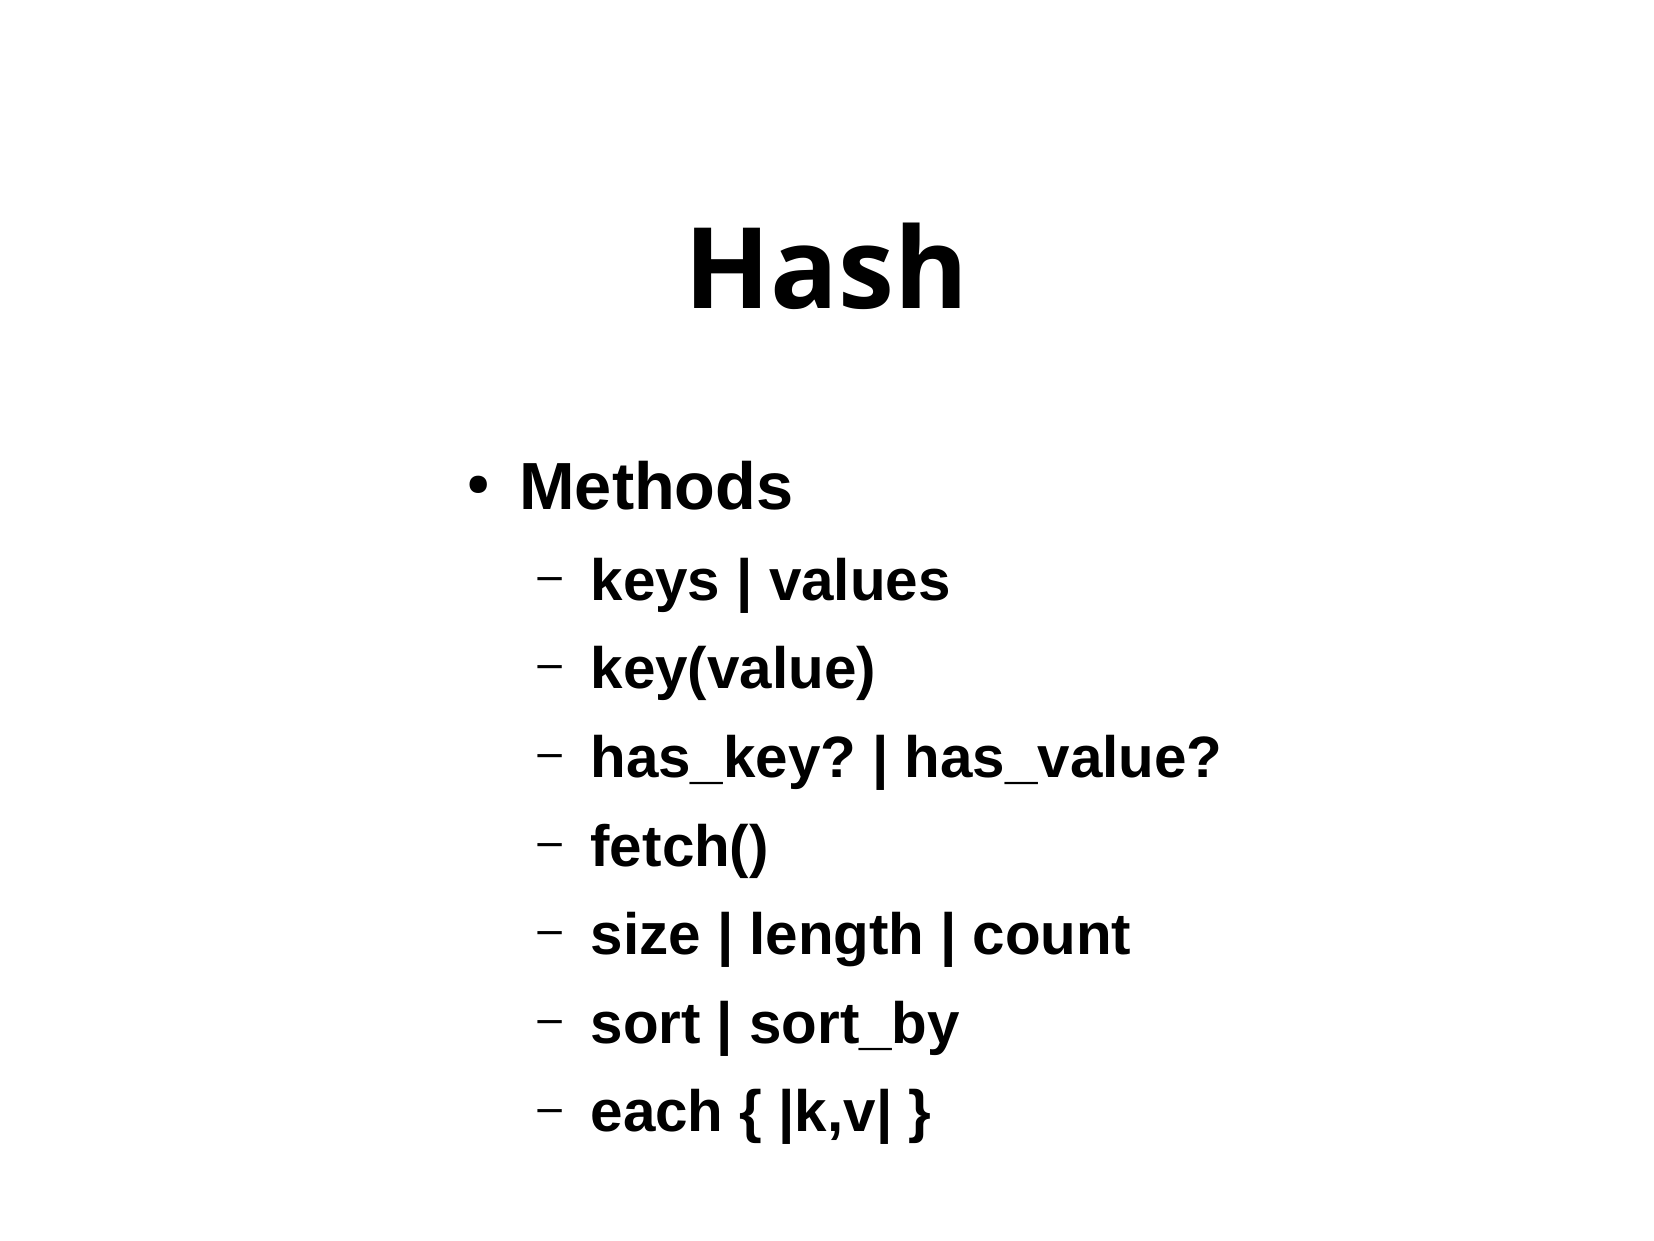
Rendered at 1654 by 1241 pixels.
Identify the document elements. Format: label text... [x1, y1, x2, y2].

title Hash [82, 161, 1571, 369]
list Methods keys | values key(value) has_key? | has_value? fetch() size | length | count sort | sort_by each { |k,v| } [448, 448, 1347, 1169]
